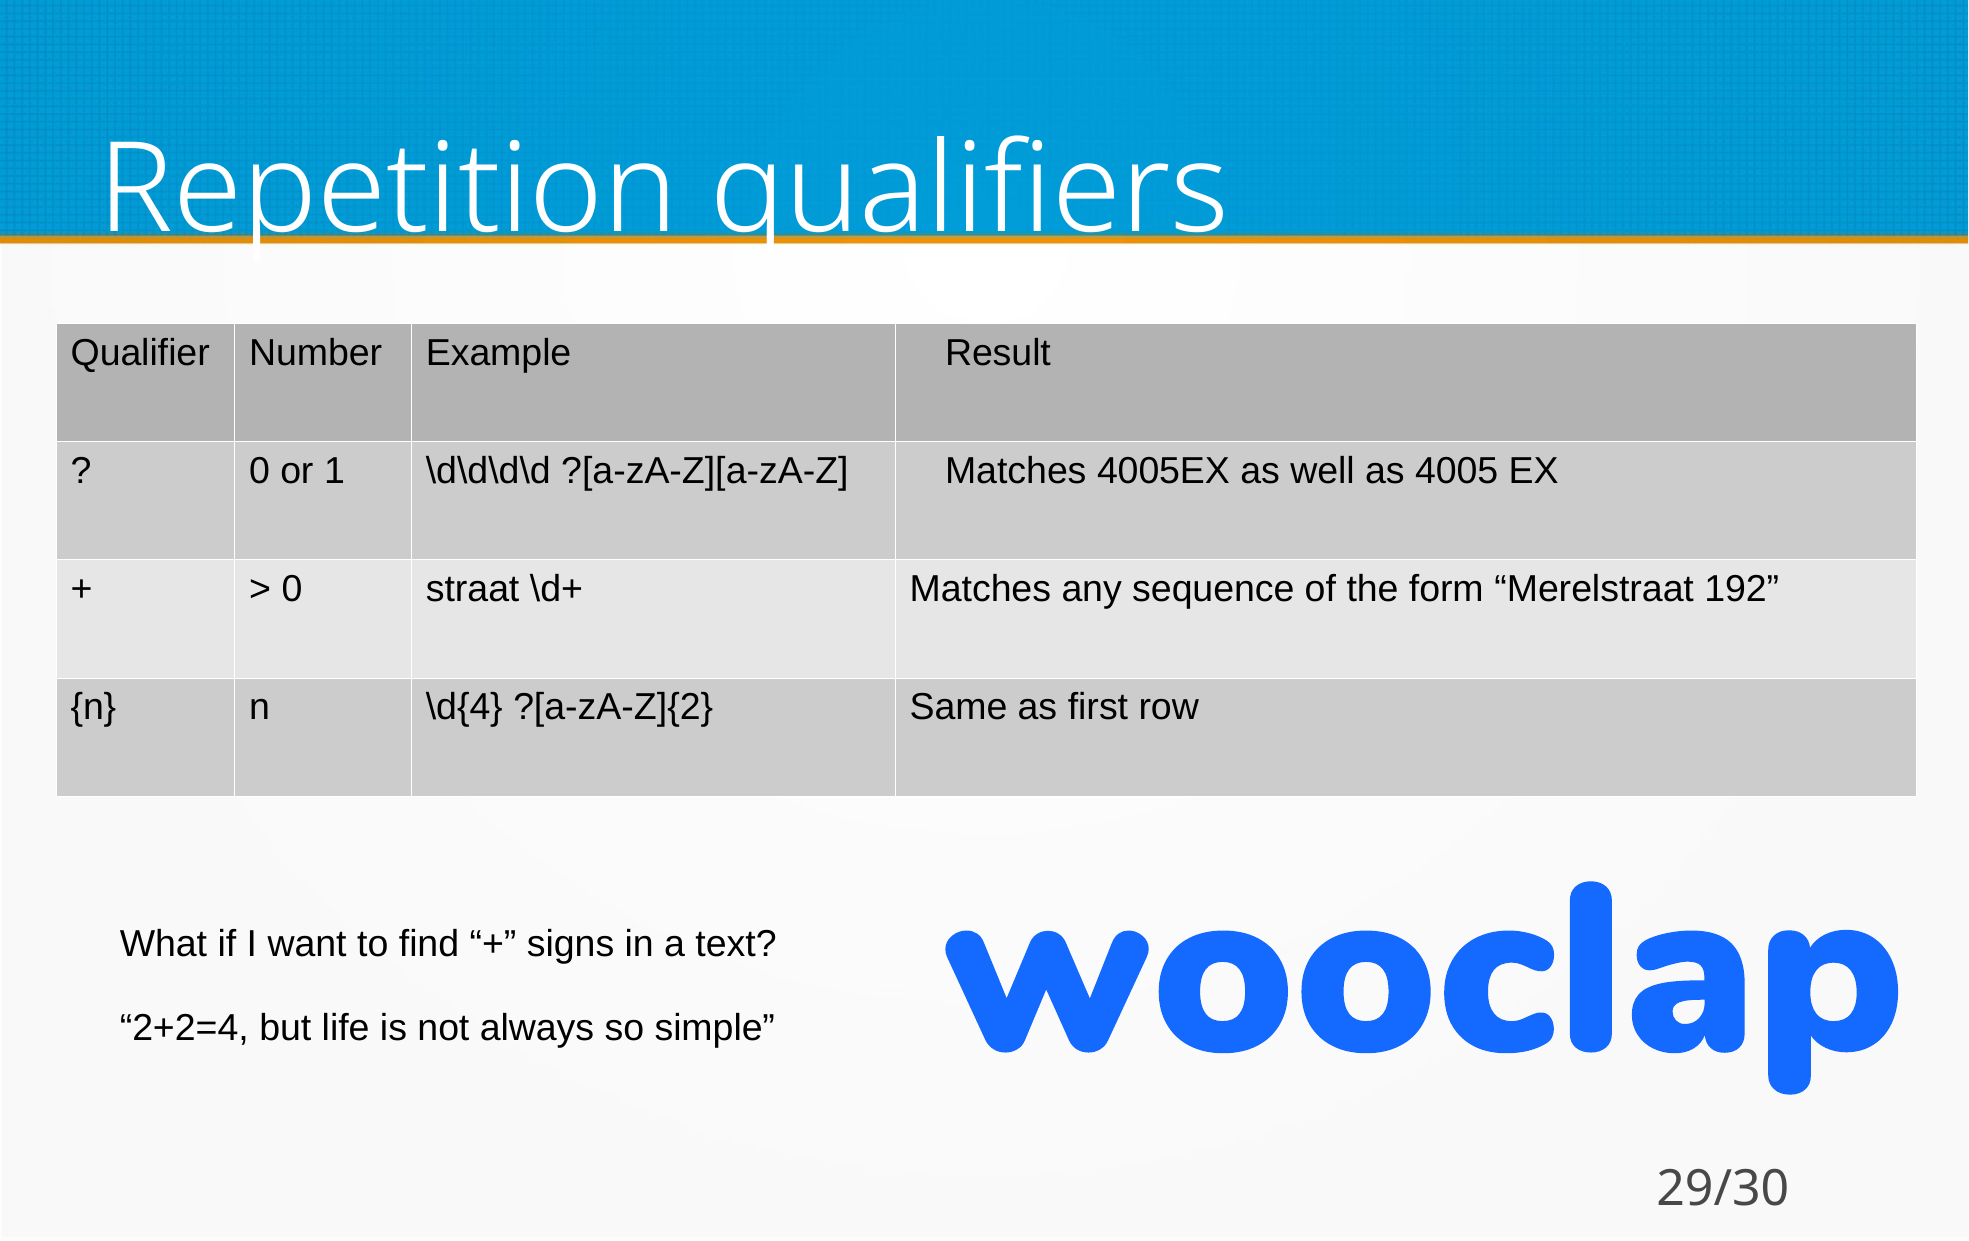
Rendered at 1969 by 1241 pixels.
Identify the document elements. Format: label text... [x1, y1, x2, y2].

table_cell Matches 4005EX as well as 4005 EX [896, 442, 1916, 559]
title Repetition qualifiers [98, 49, 1870, 257]
table_cell straat \d+ [412, 560, 895, 678]
table_header Number [235, 324, 411, 441]
table_cell + [57, 560, 234, 678]
table_cell \d{4} ?[a-zA-Z]{2} [412, 679, 895, 796]
table_cell 0 or 1 [235, 442, 411, 559]
table_header Qualifier [57, 324, 234, 441]
table_cell ? [57, 442, 234, 559]
table_cell Same as first row [896, 679, 1916, 796]
picture [0, 233, 1969, 1241]
table_cell n [235, 679, 411, 796]
text_box What if I want to find “+” signs in a text? “2+2=4, but life is not always so simple” [105, 915, 945, 1056]
table_cell \d\d\d\d ?[a-zA-Z][a-zA-Z] [412, 442, 895, 559]
table_header Result [896, 324, 1916, 441]
table_cell {n} [57, 679, 234, 796]
table_cell Matches any sequence of the form “Merelstraat 192” [896, 560, 1916, 678]
table_cell > 0 [235, 560, 411, 678]
table_header Example [412, 324, 895, 441]
